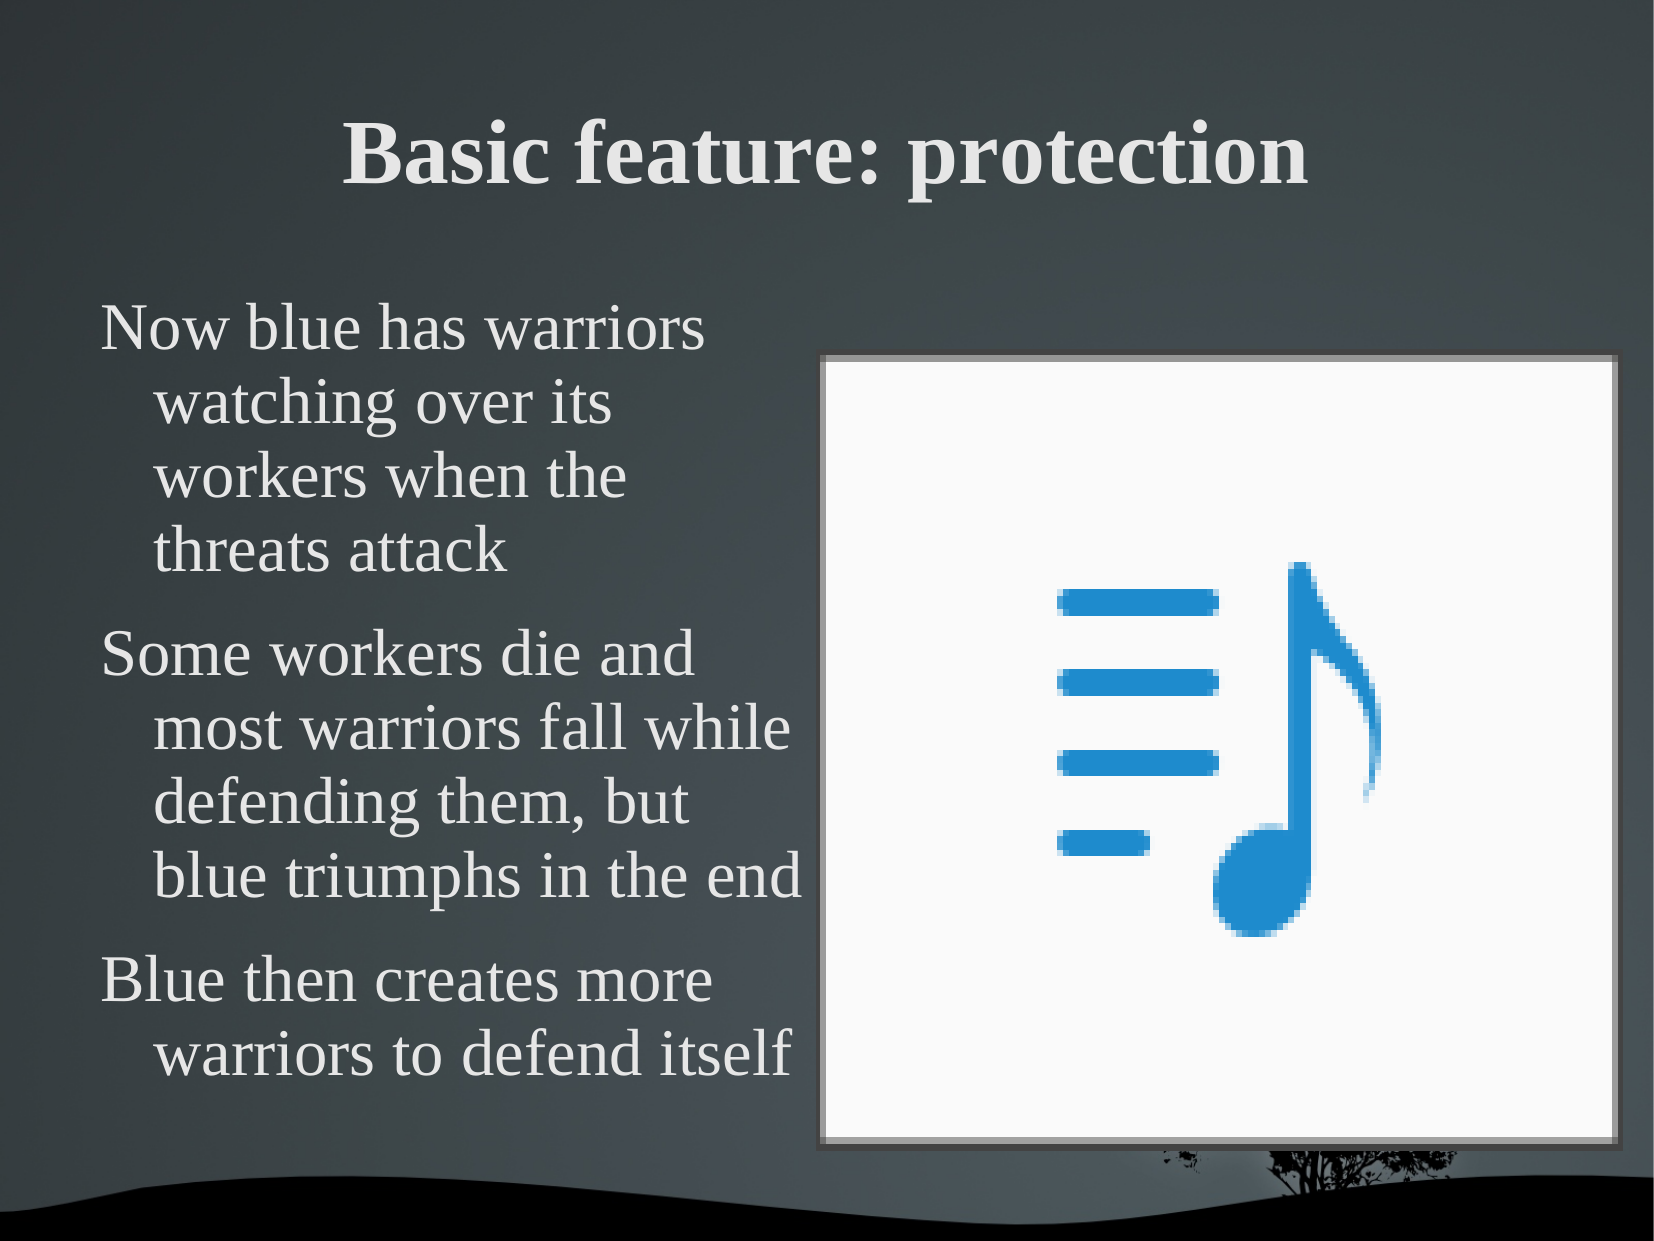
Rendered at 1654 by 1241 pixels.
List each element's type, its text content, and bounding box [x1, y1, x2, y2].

title Basic feature: protection [82, 56, 1571, 250]
picture [0, 0, 1654, 1241]
text_box [814, 348, 1625, 1152]
list Now blue has warriors watching over its workers when the threats attack Some workers die and most warriors fall while defending them, but blue triumphs in the end Blue then creates more warriors to defend itself [82, 290, 809, 1158]
